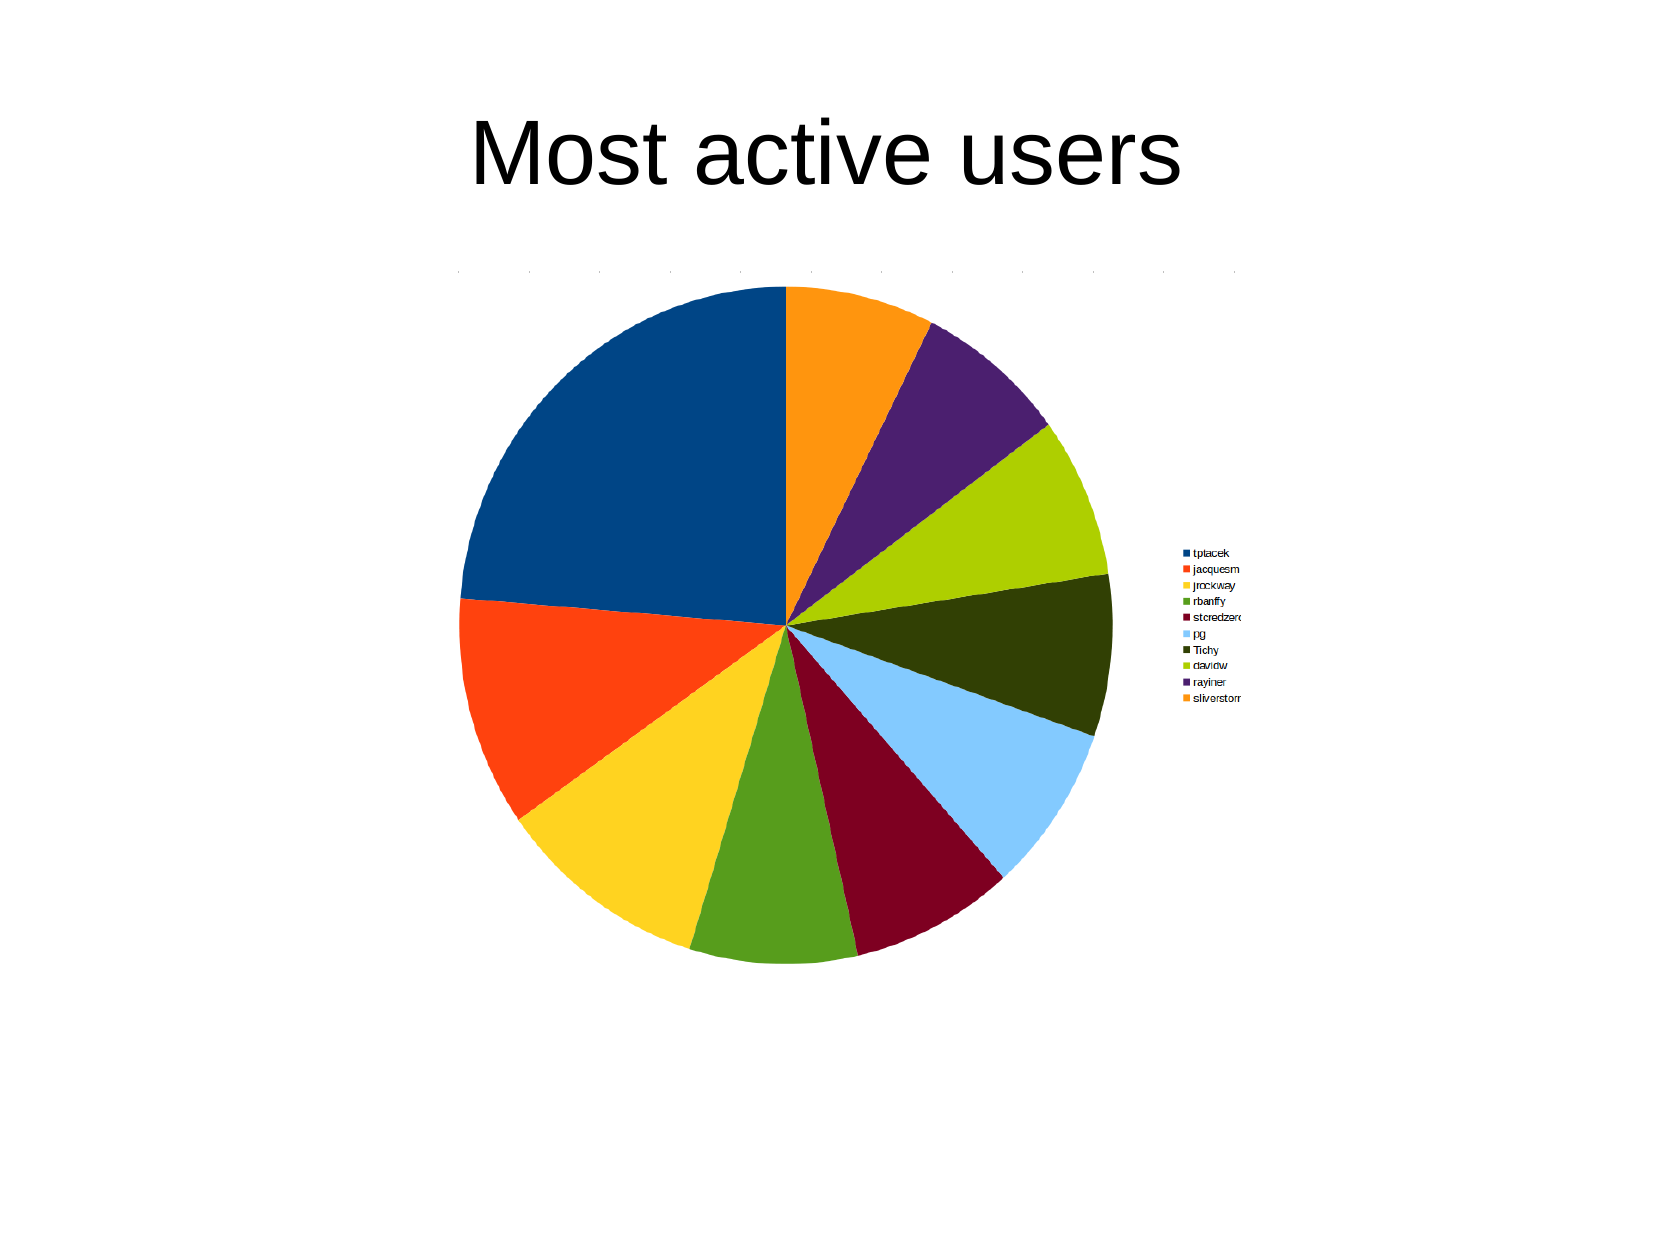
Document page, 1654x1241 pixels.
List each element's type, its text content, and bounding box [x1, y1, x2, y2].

title Most active users [82, 49, 1571, 257]
picture [415, 271, 1241, 970]
